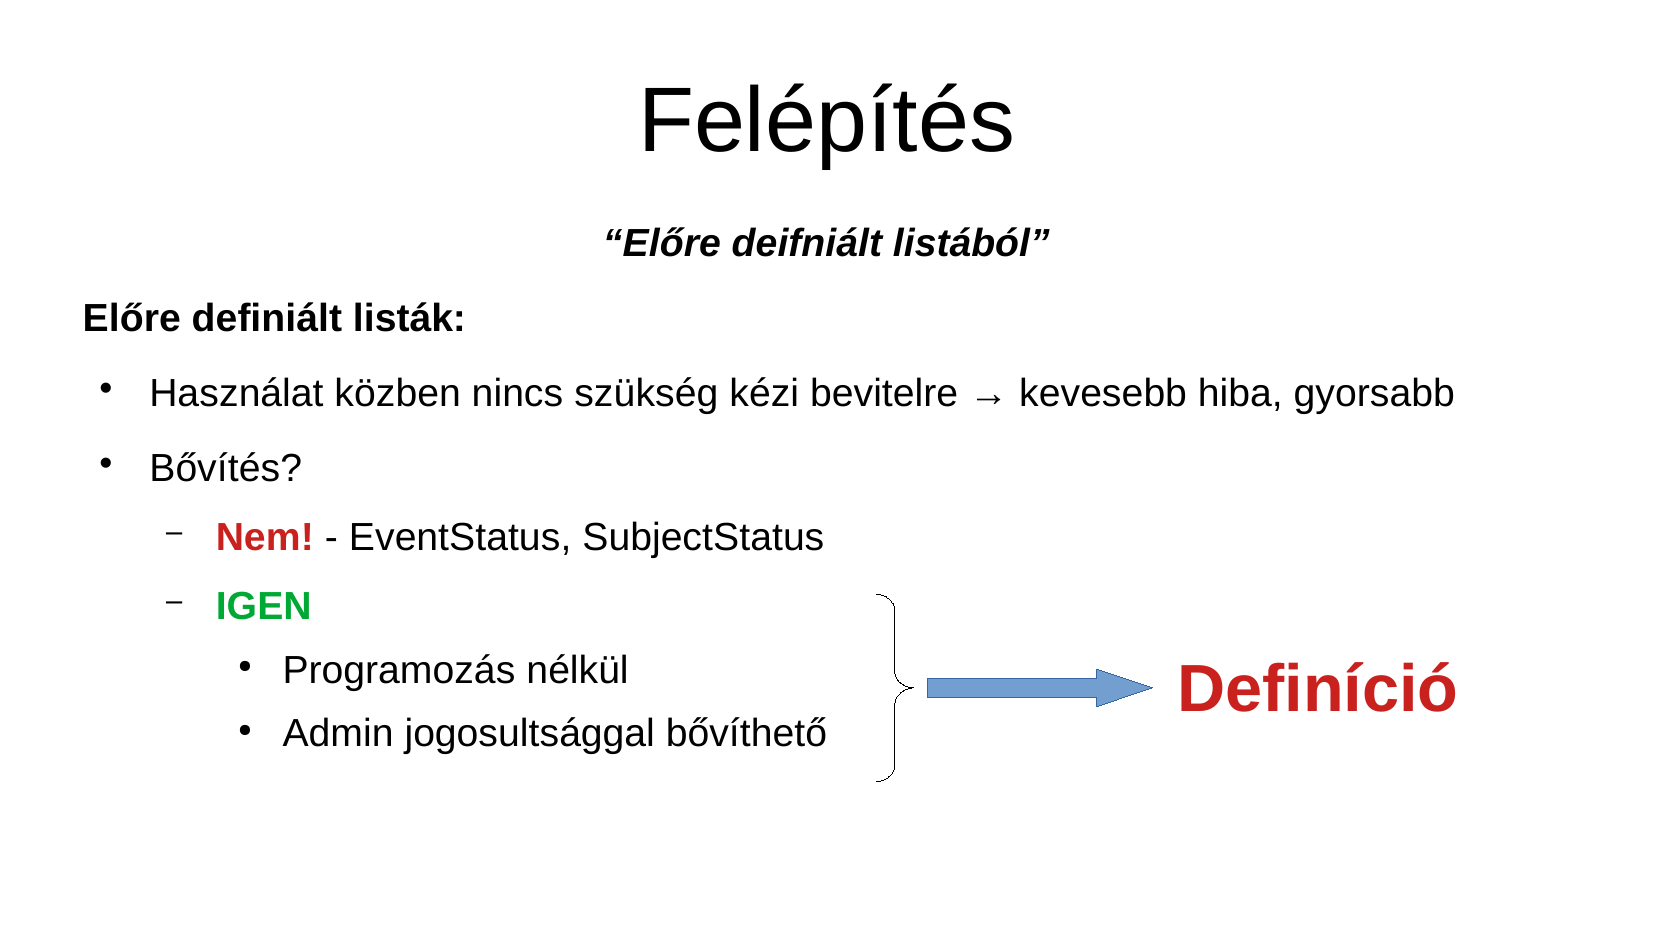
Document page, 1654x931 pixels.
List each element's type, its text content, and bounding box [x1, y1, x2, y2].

list “Előre deifniált listából” Előre definiált listák: Használat közben nincs szükség kézi bevitelre → kevesebb hiba, gyorsabb Bővítés? Nem! - EventStatus, SubjectStatus IGEN Programozás nélkül Admin jogosultsággal bővíthető [82, 217, 1571, 758]
text_box [927, 669, 1153, 707]
text_box Definíció [1162, 643, 1613, 827]
title Felépítés [82, 37, 1571, 193]
